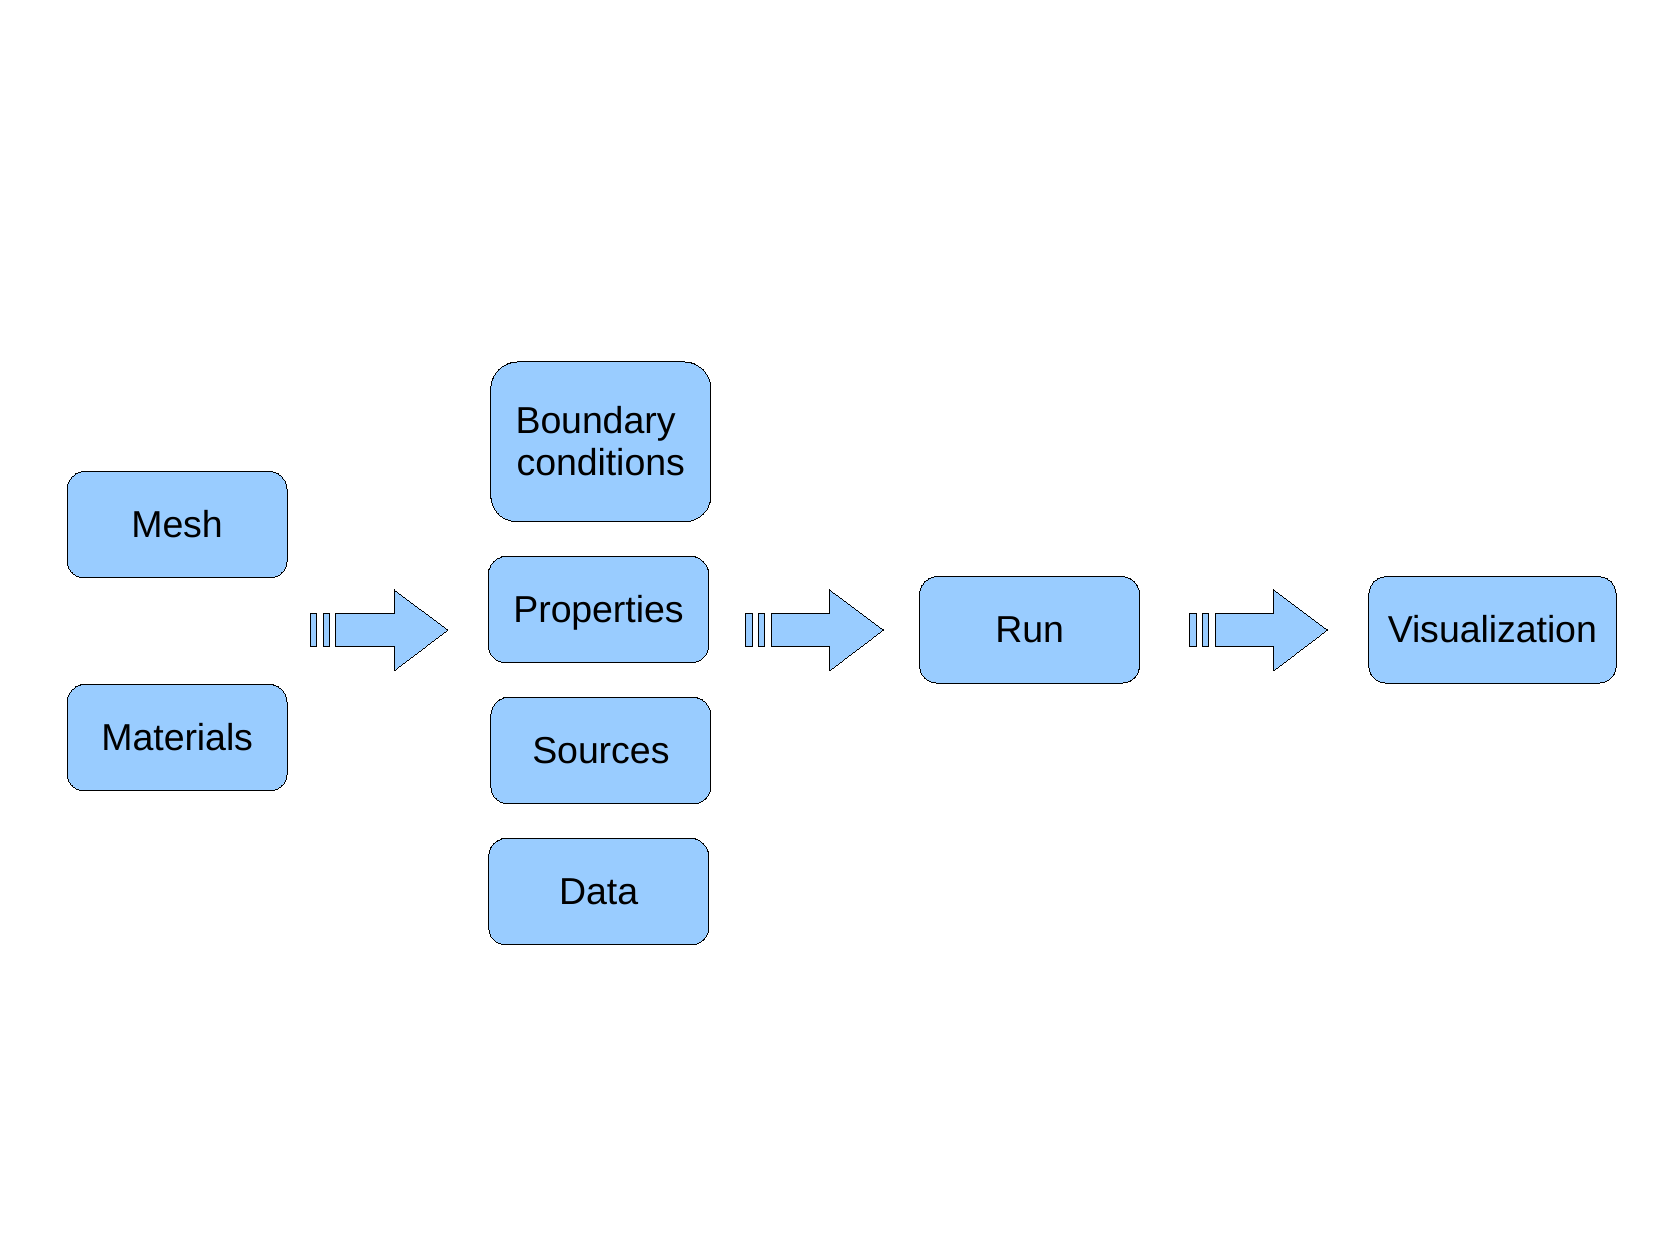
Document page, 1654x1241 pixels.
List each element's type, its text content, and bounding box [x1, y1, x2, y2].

text_box Boundary conditions [490, 361, 711, 522]
text_box Visualization [1368, 576, 1617, 684]
text_box Mesh [67, 471, 288, 578]
text_box [1189, 613, 1197, 647]
text_box [335, 589, 448, 671]
text_box [310, 613, 317, 647]
text_box Sources [490, 697, 711, 804]
text_box [758, 613, 765, 647]
text_box Properties [488, 556, 709, 663]
text_box Data [488, 838, 709, 945]
text_box Materials [67, 684, 288, 791]
text_box [745, 613, 753, 647]
text_box [1215, 589, 1328, 671]
text_box [323, 613, 330, 647]
text_box [771, 589, 884, 671]
text_box Run [919, 576, 1140, 684]
text_box [1202, 613, 1209, 647]
